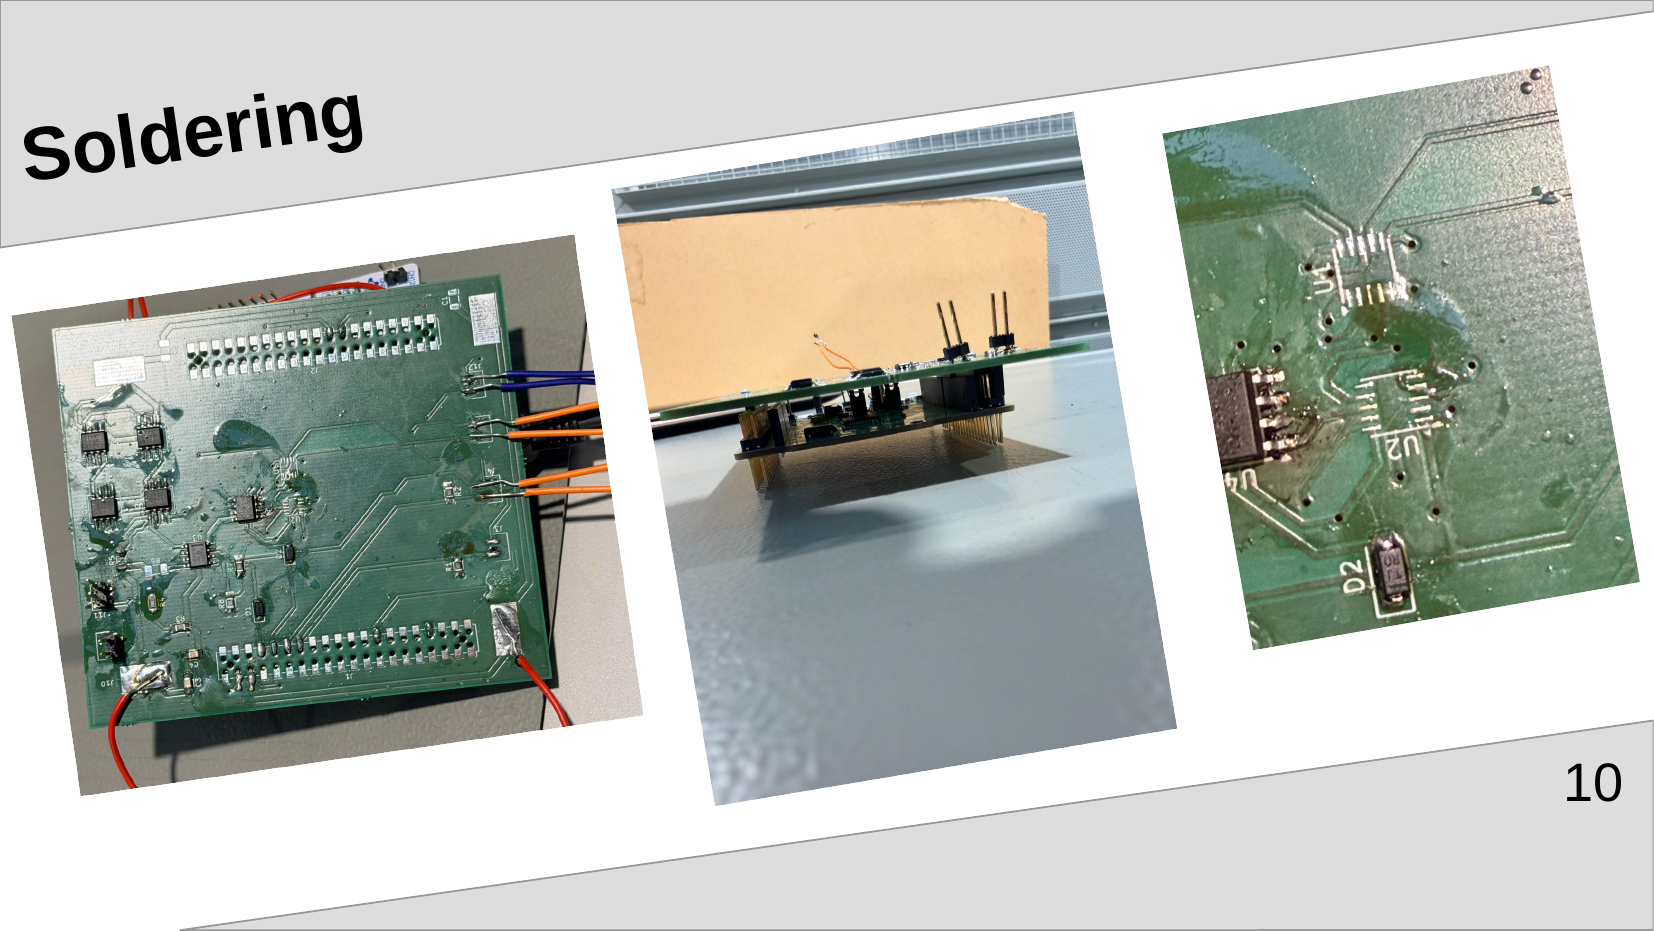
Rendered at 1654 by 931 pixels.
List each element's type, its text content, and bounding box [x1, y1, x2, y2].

picture [1162, 65, 1640, 650]
picture [611, 111, 1177, 806]
picture [11, 234, 643, 796]
title Soldering [11, 0, 1495, 235]
